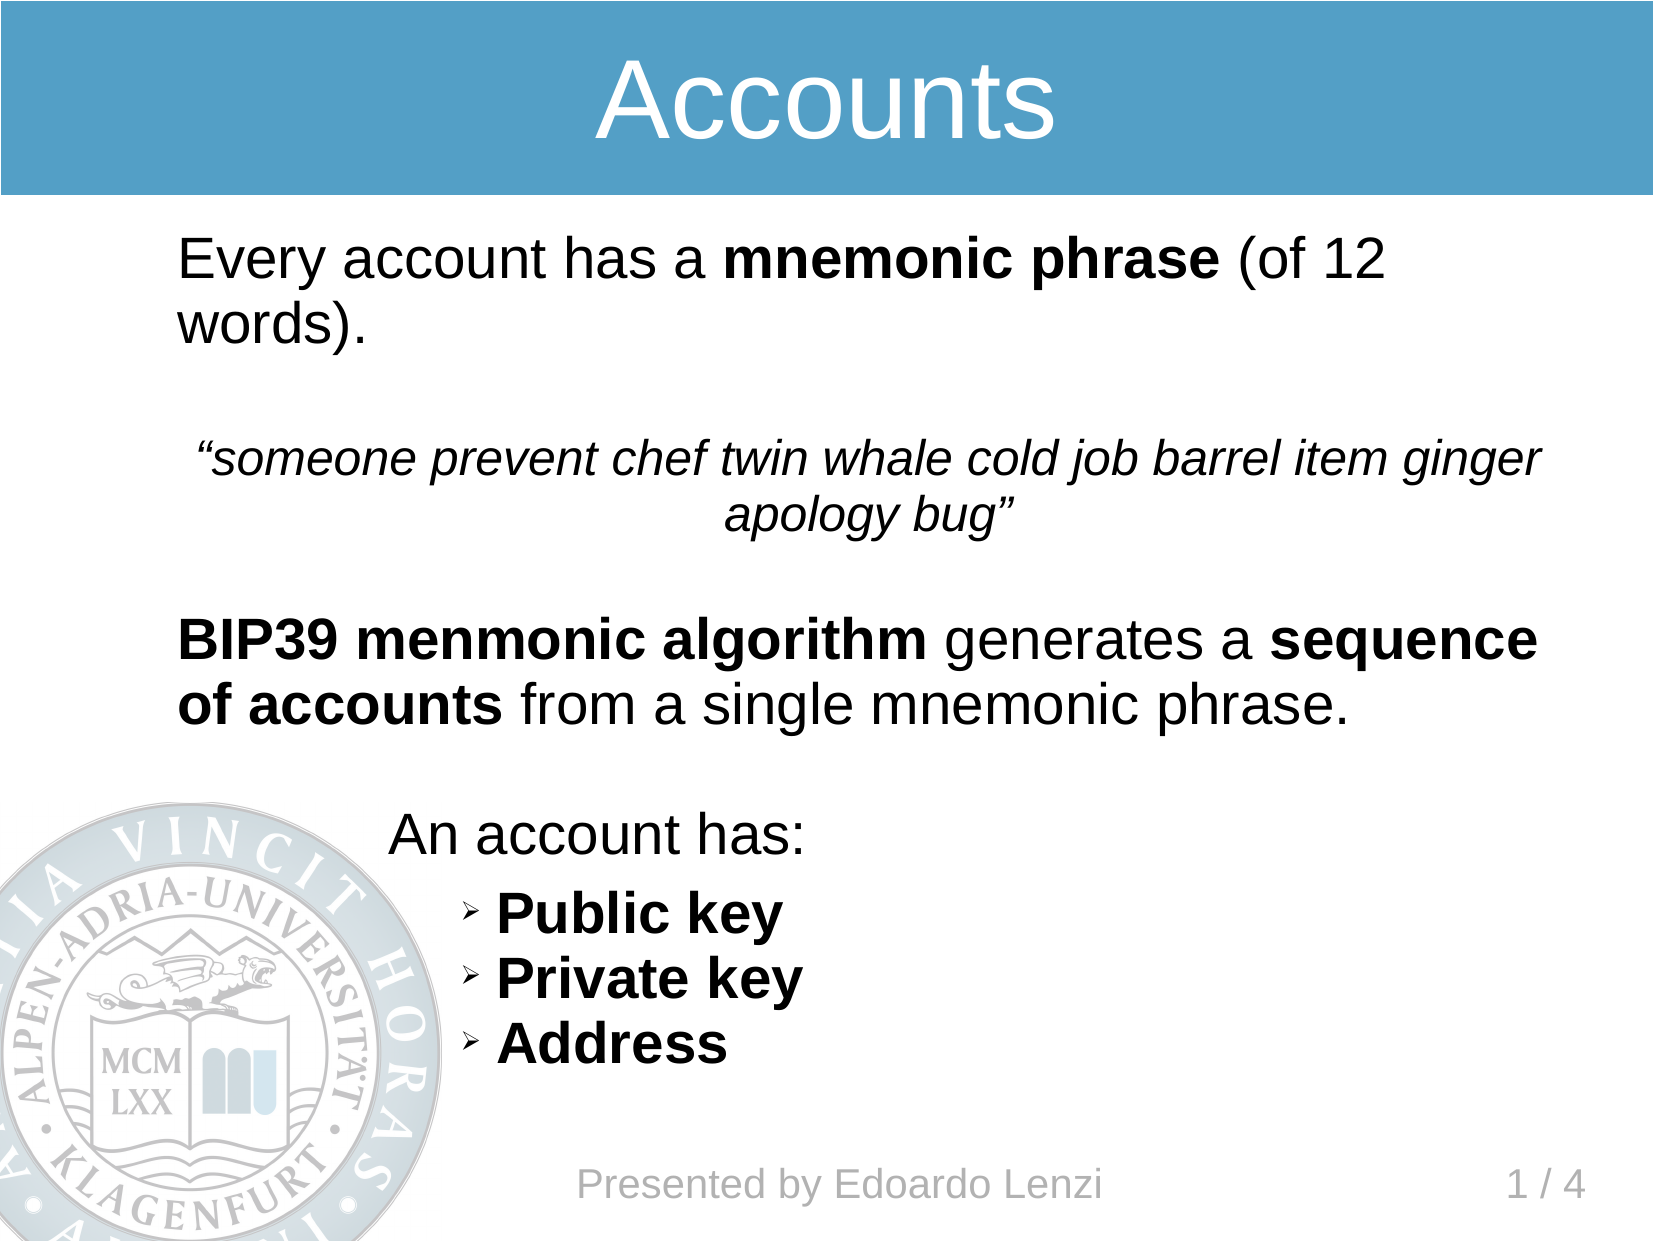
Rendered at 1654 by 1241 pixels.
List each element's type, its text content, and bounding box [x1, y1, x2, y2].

title Accounts [82, 0, 1571, 204]
text_box Every account has a mnemonic phrase (of 12 words). “someone prevent chef twin whale cold job barrel item ginger apology bug” BIP39 menmonic algorithm generates a sequence of accounts from a single mnemonic phrase. An account has: Public key Private key Address [141, 204, 1561, 1174]
text_box [0, 801, 452, 1241]
text_box [1571, 0, 1654, 196]
text_box [0, 0, 82, 196]
list Presented by Edoardo Lenzi 1 / 4 [505, 1160, 1654, 1241]
